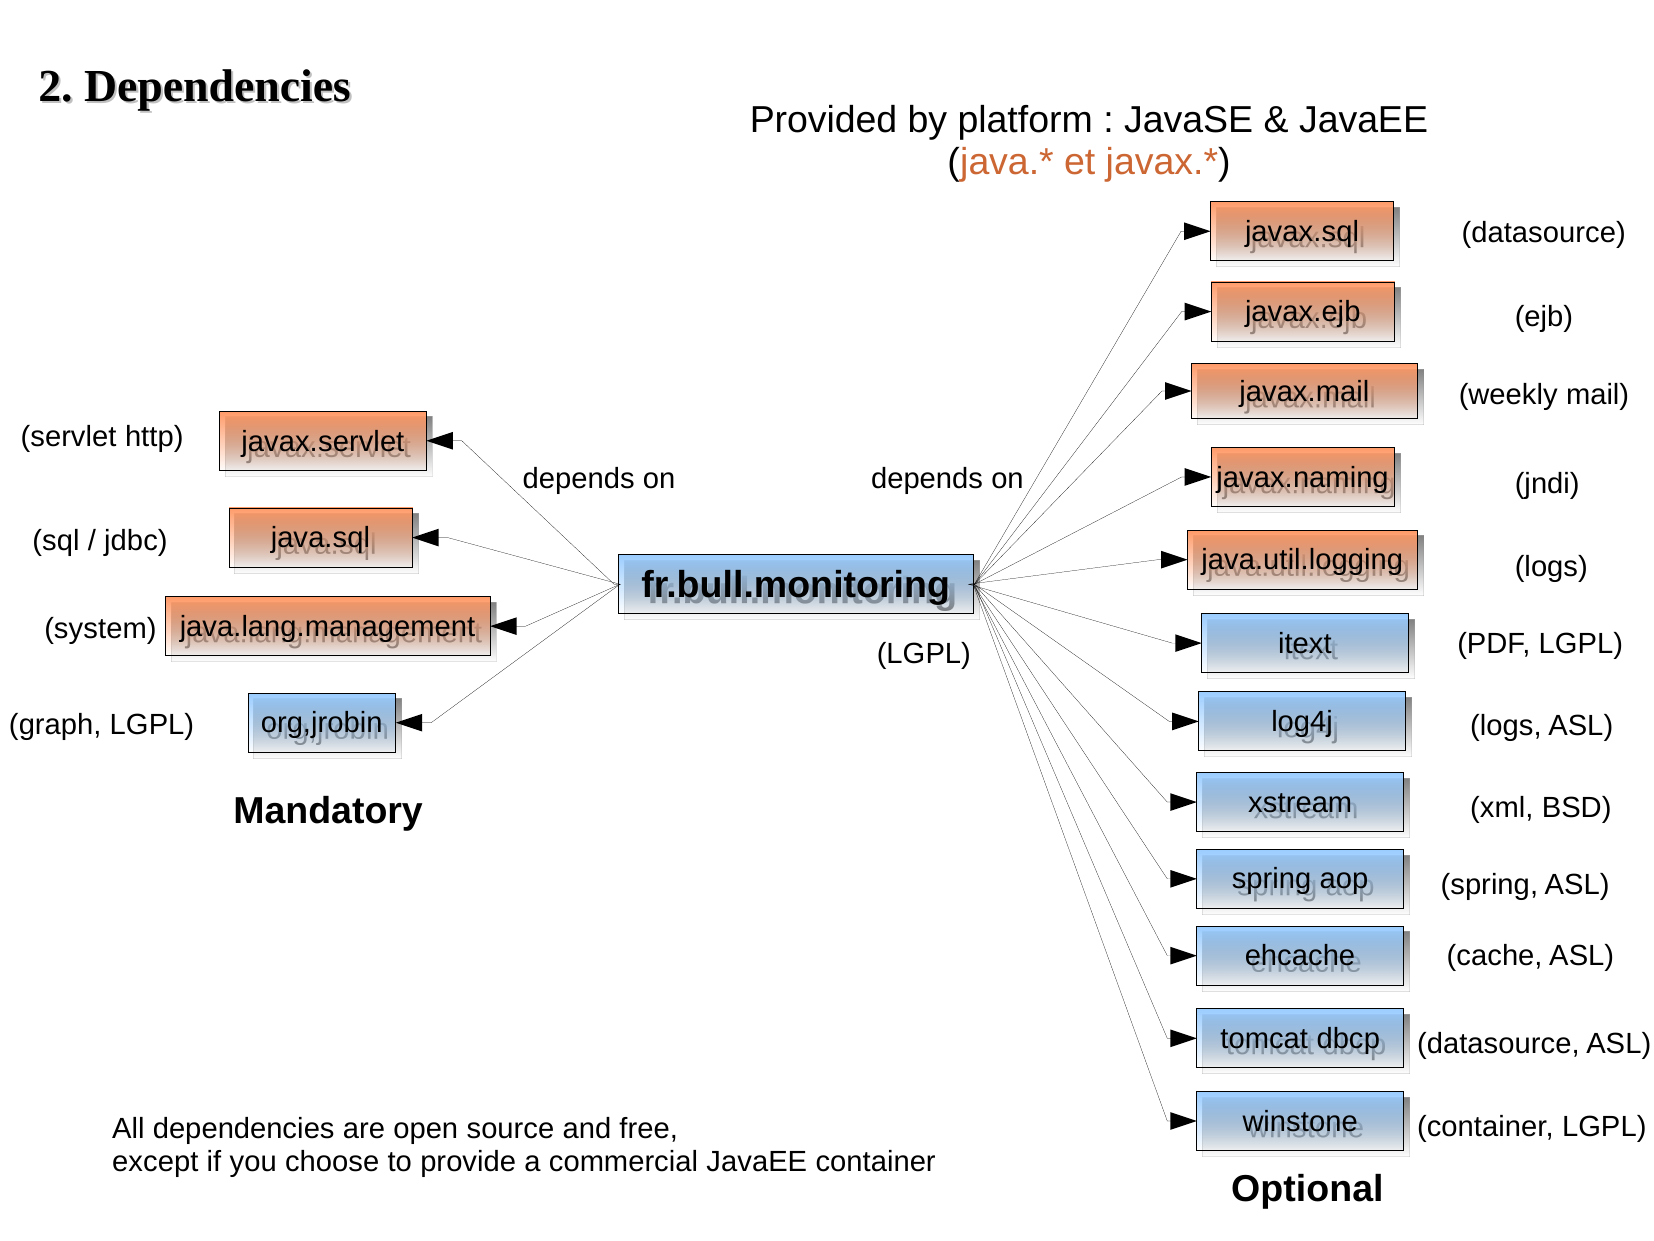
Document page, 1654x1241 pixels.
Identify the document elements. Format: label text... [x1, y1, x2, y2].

text_box org,jrobin [248, 693, 396, 753]
text_box (graph, LGPL) [0, 700, 210, 749]
text_box Mandatory [218, 781, 438, 840]
text_box (spring, ASL) [1425, 860, 1626, 909]
text_box java.util.logging [1187, 530, 1418, 590]
text_box java.sql [229, 508, 413, 568]
text_box (ejb) [1500, 292, 1589, 341]
text_box fr.bull.monitoring [618, 554, 974, 614]
text_box (cache, ASL) [1431, 931, 1630, 980]
text_box javax.ejb [1211, 282, 1395, 342]
text_box ehcache [1196, 926, 1404, 986]
text_box (LGPL) [862, 630, 987, 678]
text_box tomcat dbcp [1196, 1008, 1404, 1068]
text_box depends on [507, 454, 691, 502]
text_box Provided by platform : JavaSE & JavaEE (java.* et javax.*) [735, 91, 1443, 191]
text_box javax.mail [1191, 363, 1418, 419]
text_box (datasource, ASL) [1402, 1020, 1654, 1068]
text_box (servlet http) [5, 412, 199, 461]
text_box depends on [856, 454, 1039, 502]
text_box javax.sql [1210, 201, 1394, 261]
text_box xstream [1196, 772, 1404, 832]
text_box (logs) [1500, 542, 1603, 590]
text_box 2. Dependencies [23, 53, 367, 120]
text_box itext [1201, 613, 1409, 673]
text_box (xml, BSD) [1455, 783, 1627, 832]
text_box spring aop [1196, 849, 1404, 909]
text_box javax.servlet [219, 411, 427, 471]
text_box (system) [29, 604, 172, 653]
text_box (weekly mail) [1444, 370, 1644, 419]
text_box java.lang.management [165, 596, 491, 656]
text_box (jndi) [1500, 459, 1595, 507]
text_box winstone [1196, 1091, 1404, 1151]
text_box javax.naming [1211, 447, 1395, 507]
text_box (logs, ASL) [1455, 701, 1629, 749]
text_box (sql / jdbc) [17, 516, 183, 564]
text_box (container, LGPL) [1402, 1102, 1654, 1151]
text_box All dependencies are open source and free, except if you choose to provide a commercial JavaEE container [97, 1104, 950, 1185]
text_box Optional [1216, 1159, 1399, 1218]
text_box log4j [1198, 691, 1406, 751]
text_box (PDF, LGPL) [1442, 620, 1639, 668]
text_box (datasource) [1446, 209, 1642, 257]
